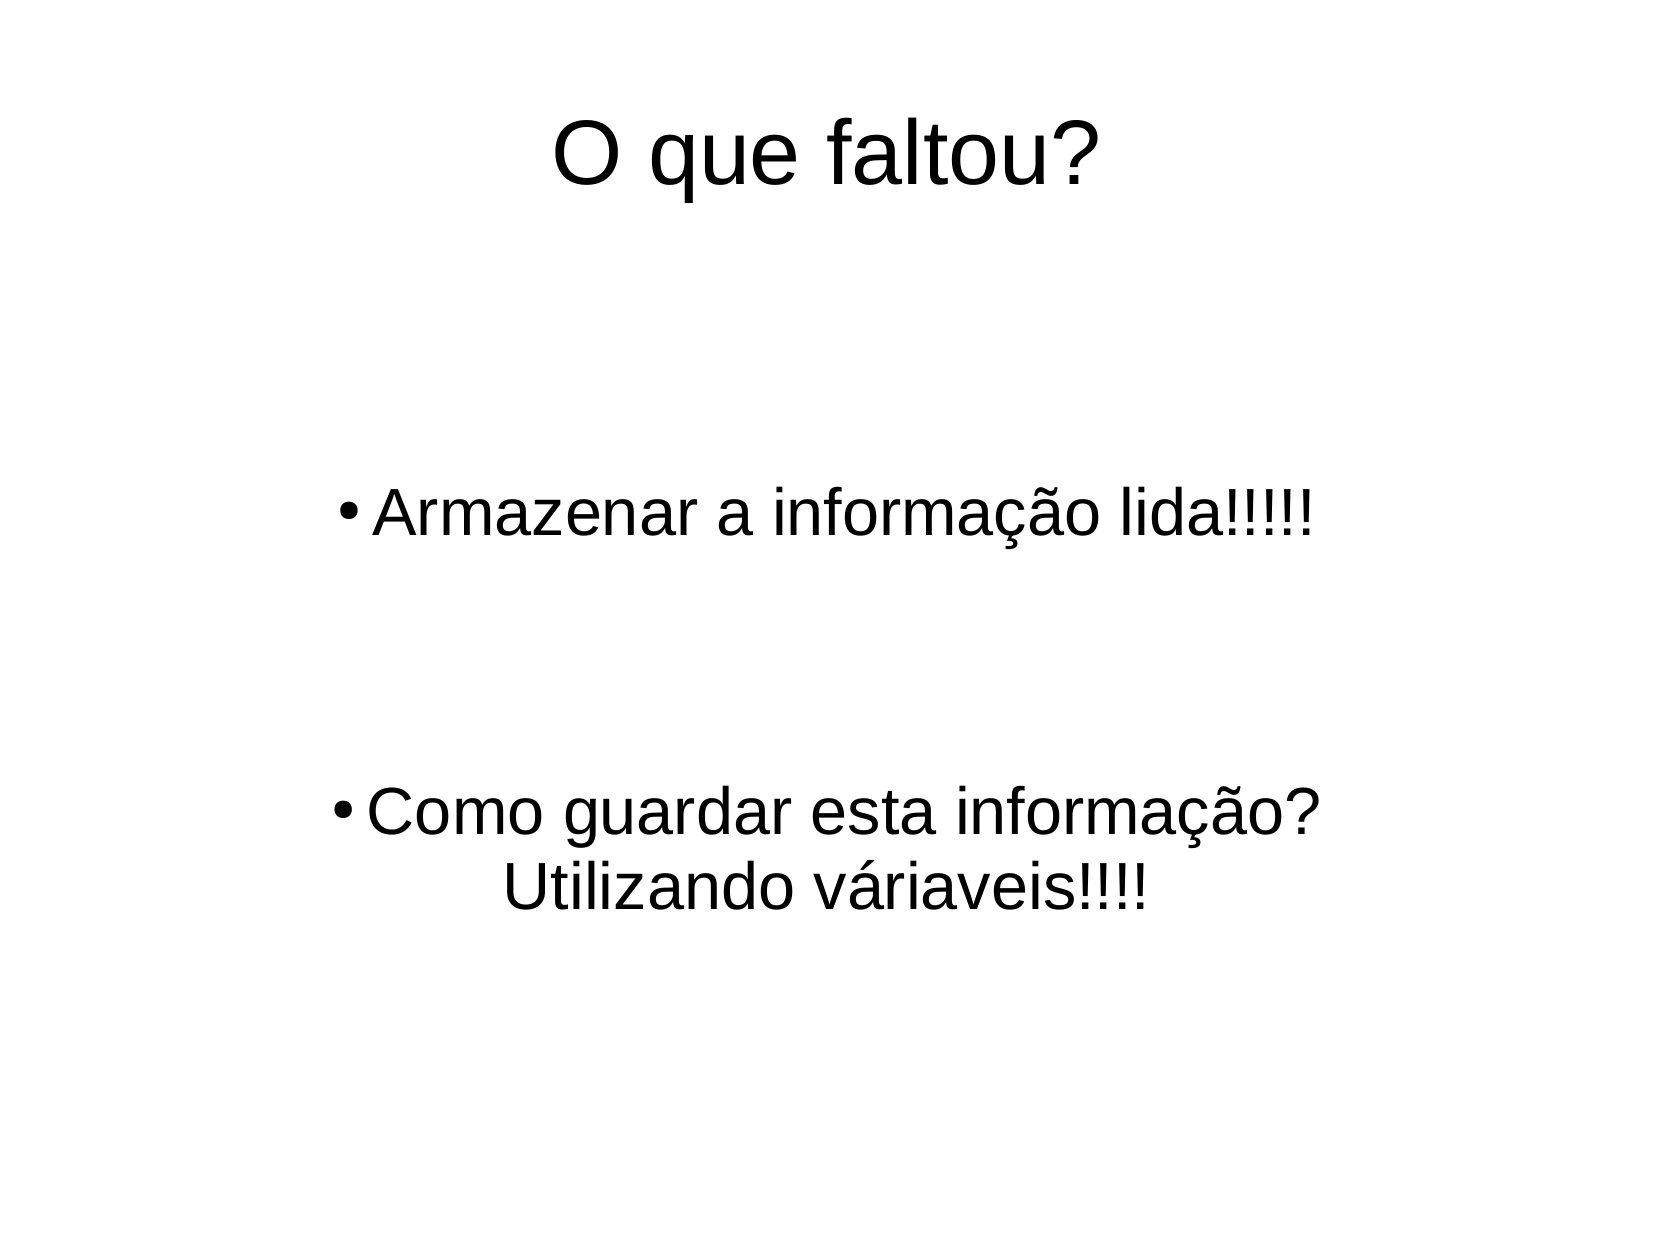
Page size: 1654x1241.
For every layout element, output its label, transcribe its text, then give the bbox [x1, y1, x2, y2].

subtitle Armazenar a informação lida!!!!! Como guardar esta informação? Utilizando váriaveis!!!! [82, 290, 1571, 1109]
title O que faltou? [82, 49, 1571, 257]
